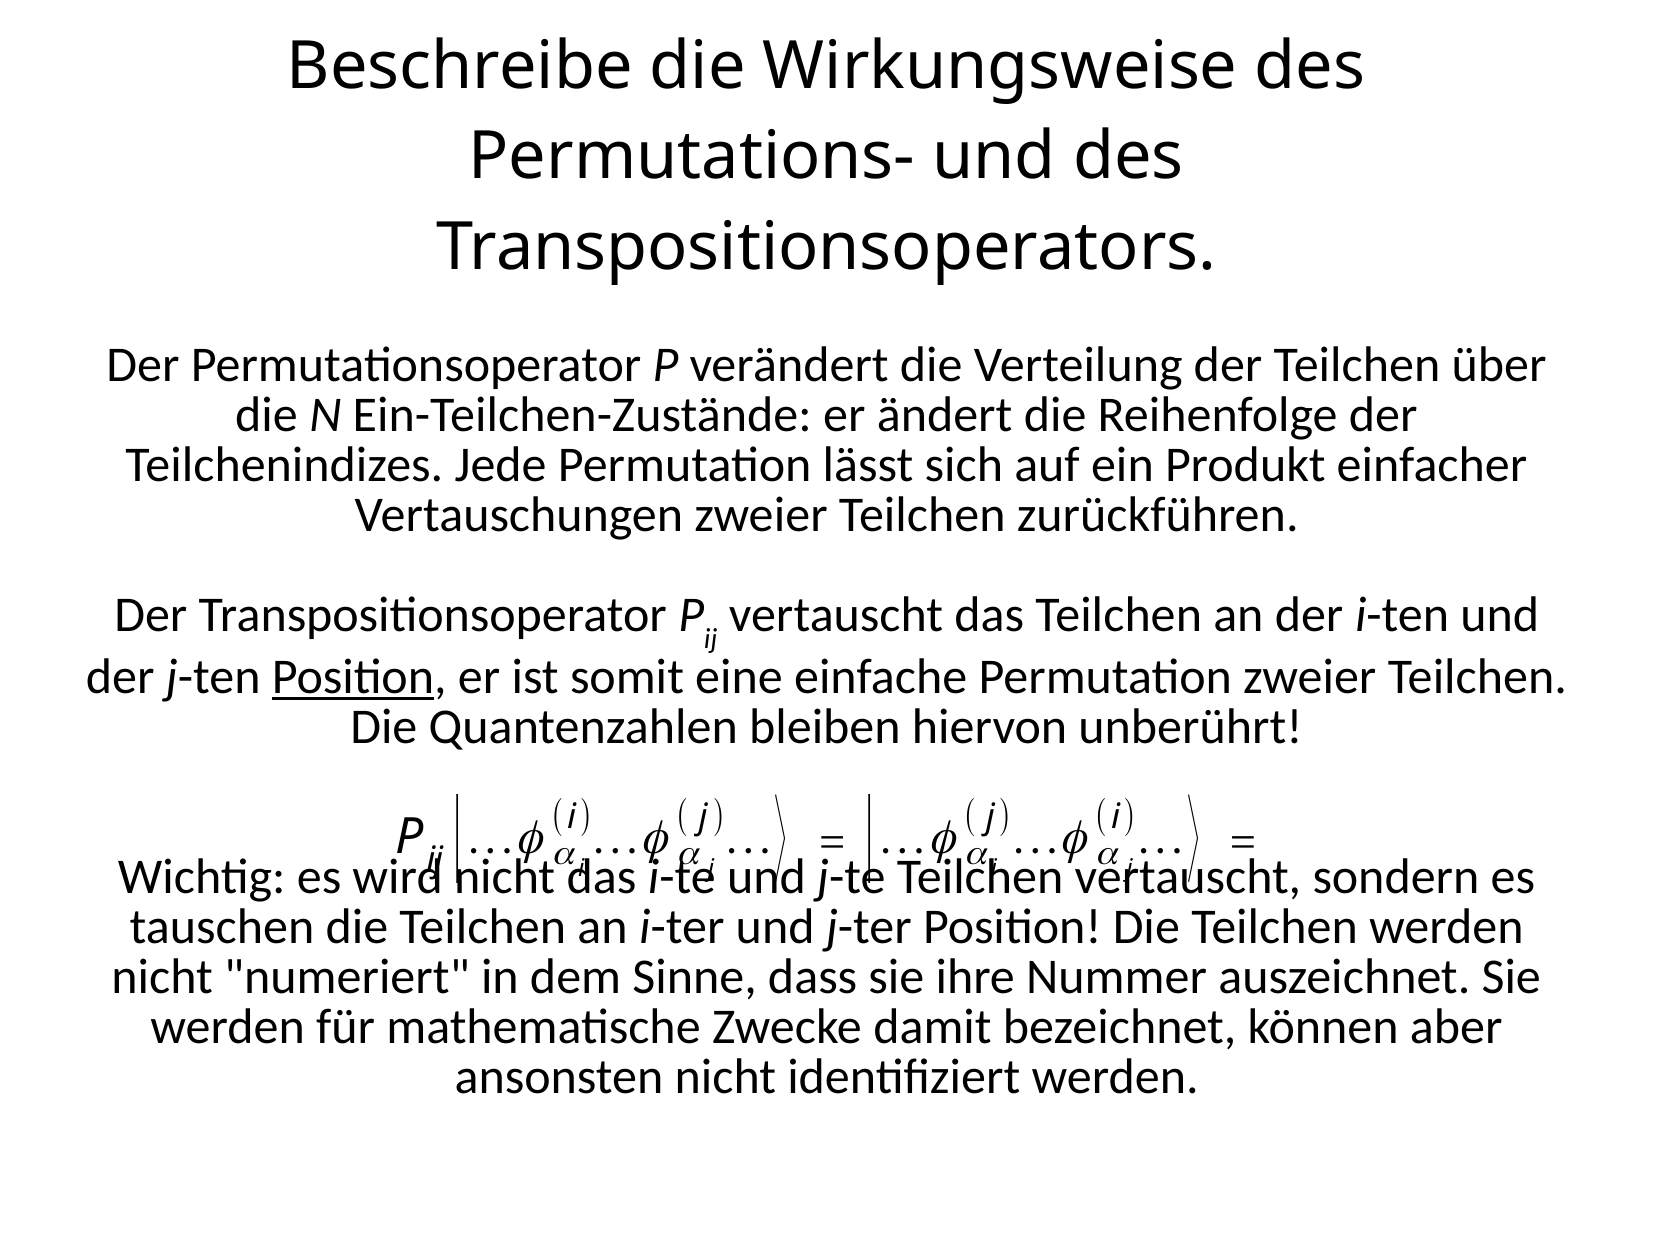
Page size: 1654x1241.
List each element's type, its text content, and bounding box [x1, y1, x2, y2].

subtitle Der Permutationsoperator P verändert die Verteilung der Teilchen über die N Ein-Teilchen-Zustände: er ändert die Reihenfolge der Teilchenindizes. Jede Permutation lässt sich auf ein Produkt einfacher Vertauschungen zweier Teilchen zurückführen. Der Transpositionsoperator Pij vertauscht das Teilchen an der i-ten und der j-ten Position, er ist somit eine einfache Permutation zweier Teilchen. Die Quantenzahlen bleiben hiervon unberührt! Wichtig: es wird nicht das i-te und j-te Teilchen vertauscht, sondern es tauschen die Teilchen an i-ter und j-ter Position! Die Teilchen werden nicht "numeriert" in dem Sinne, dass sie ihre Nummer auszeichnet. Sie werden für mathematische Zwecke damit bezeichnet, können aber ansonsten nicht identifiziert werden. [82, 95, 1571, 1205]
chart [389, 792, 1265, 885]
title Beschreibe die Wirkungsweise des Permutations- und des Transpositionsoperators. [82, 49, 1571, 95]
